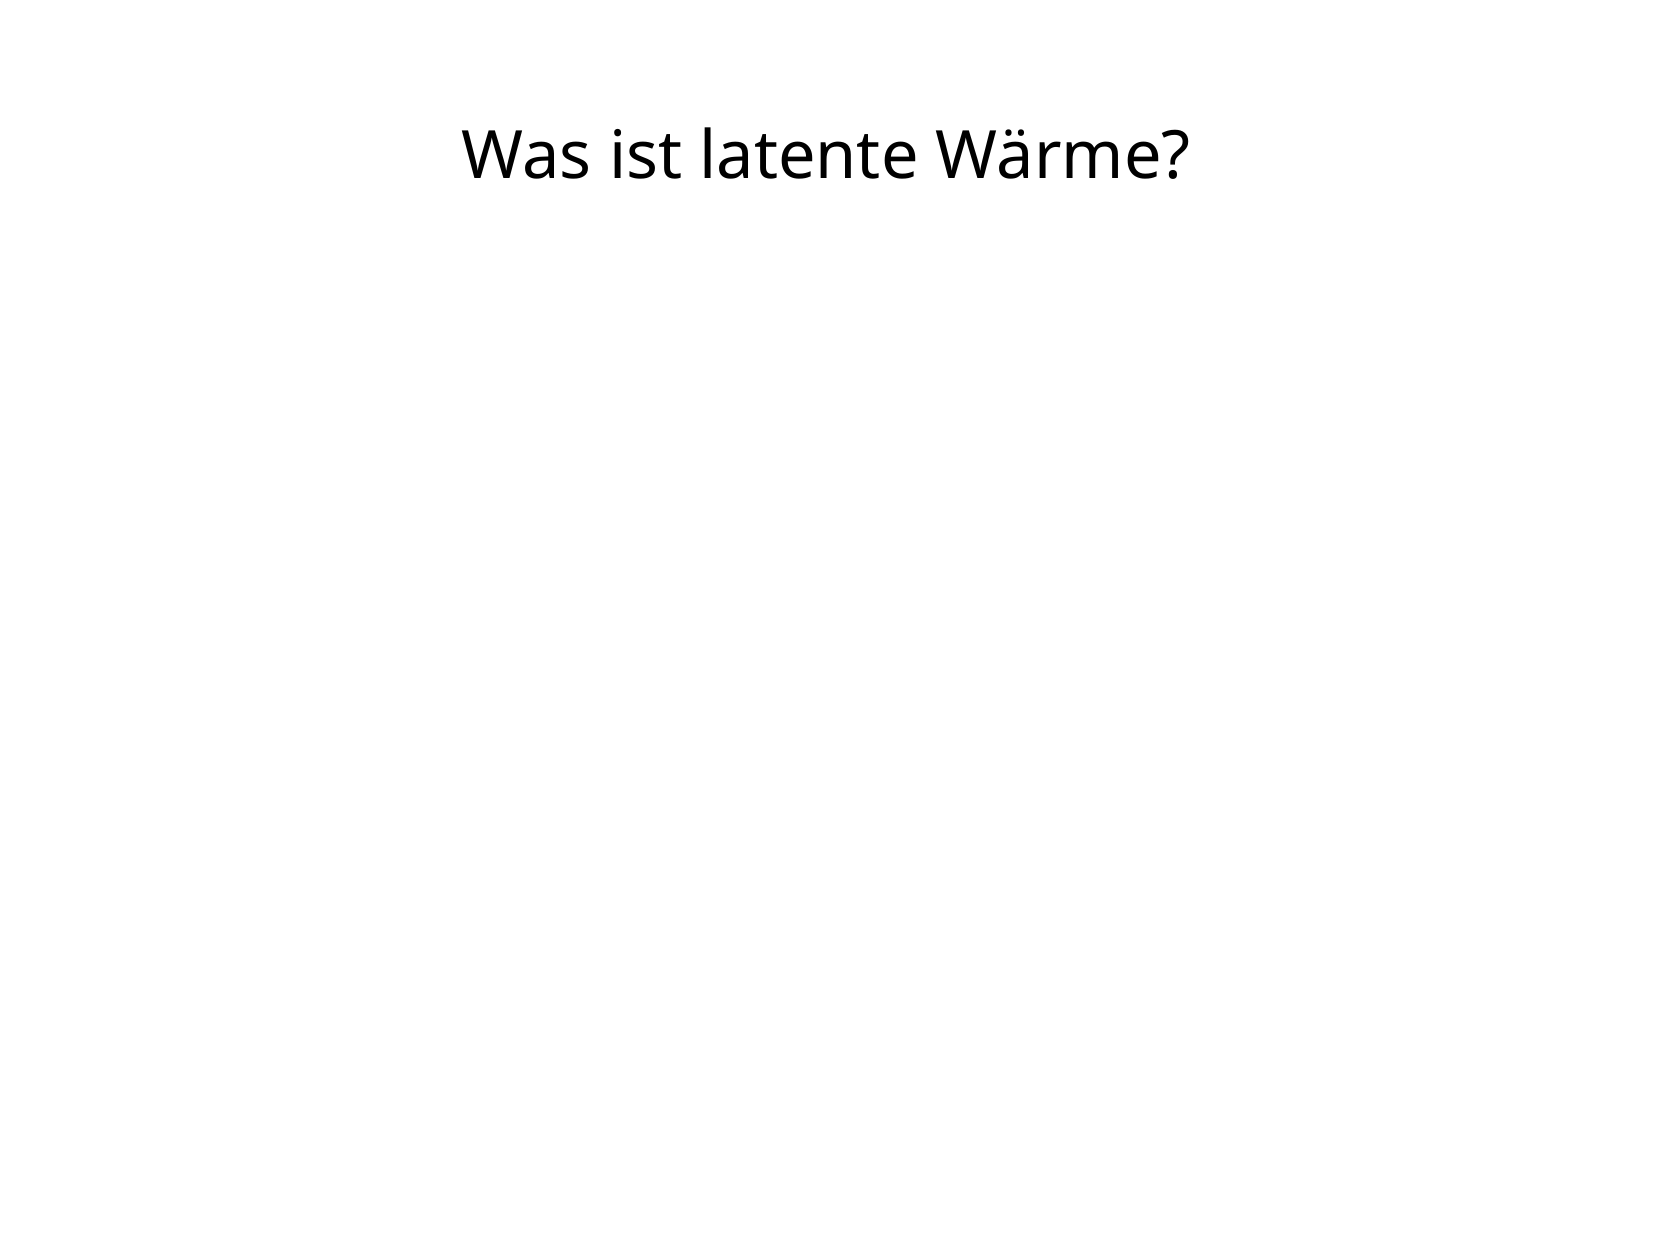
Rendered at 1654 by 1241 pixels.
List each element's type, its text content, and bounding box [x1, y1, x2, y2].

title Was ist latente Wärme? [82, 49, 1571, 257]
